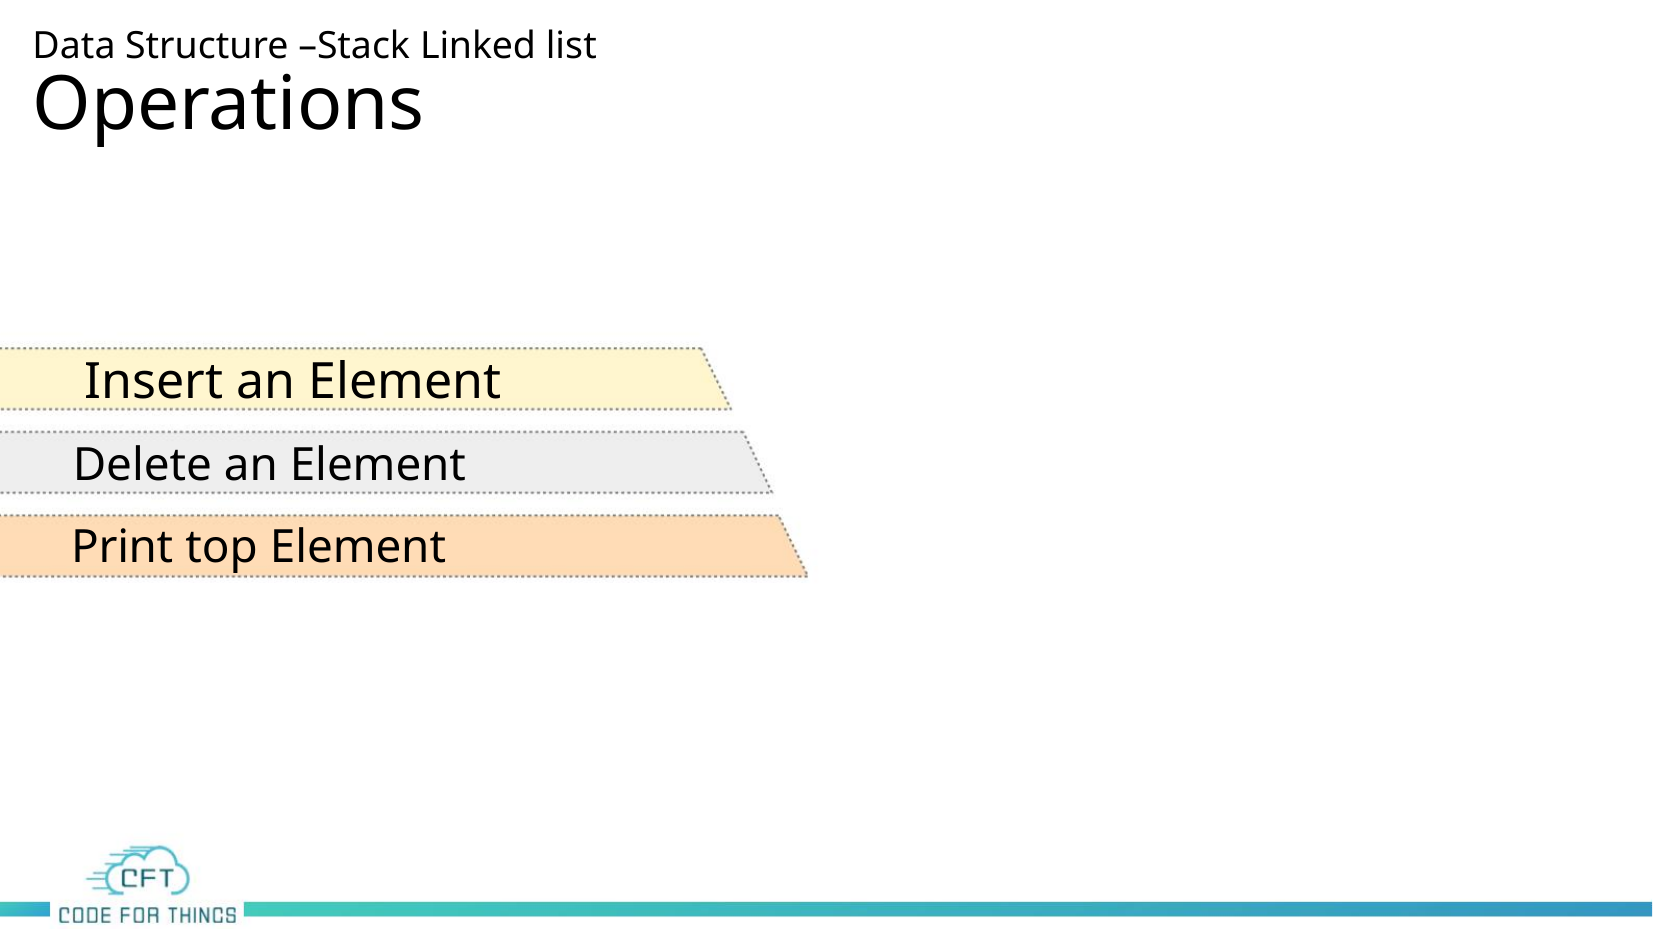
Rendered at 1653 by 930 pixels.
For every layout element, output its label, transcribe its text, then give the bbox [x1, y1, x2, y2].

text_box Insert an Element Delete an Element Print top Element [70, 350, 554, 573]
text_box Data Structure –Stack Linked list Operations [32, 22, 669, 145]
text_box [0, 0, 1653, 930]
